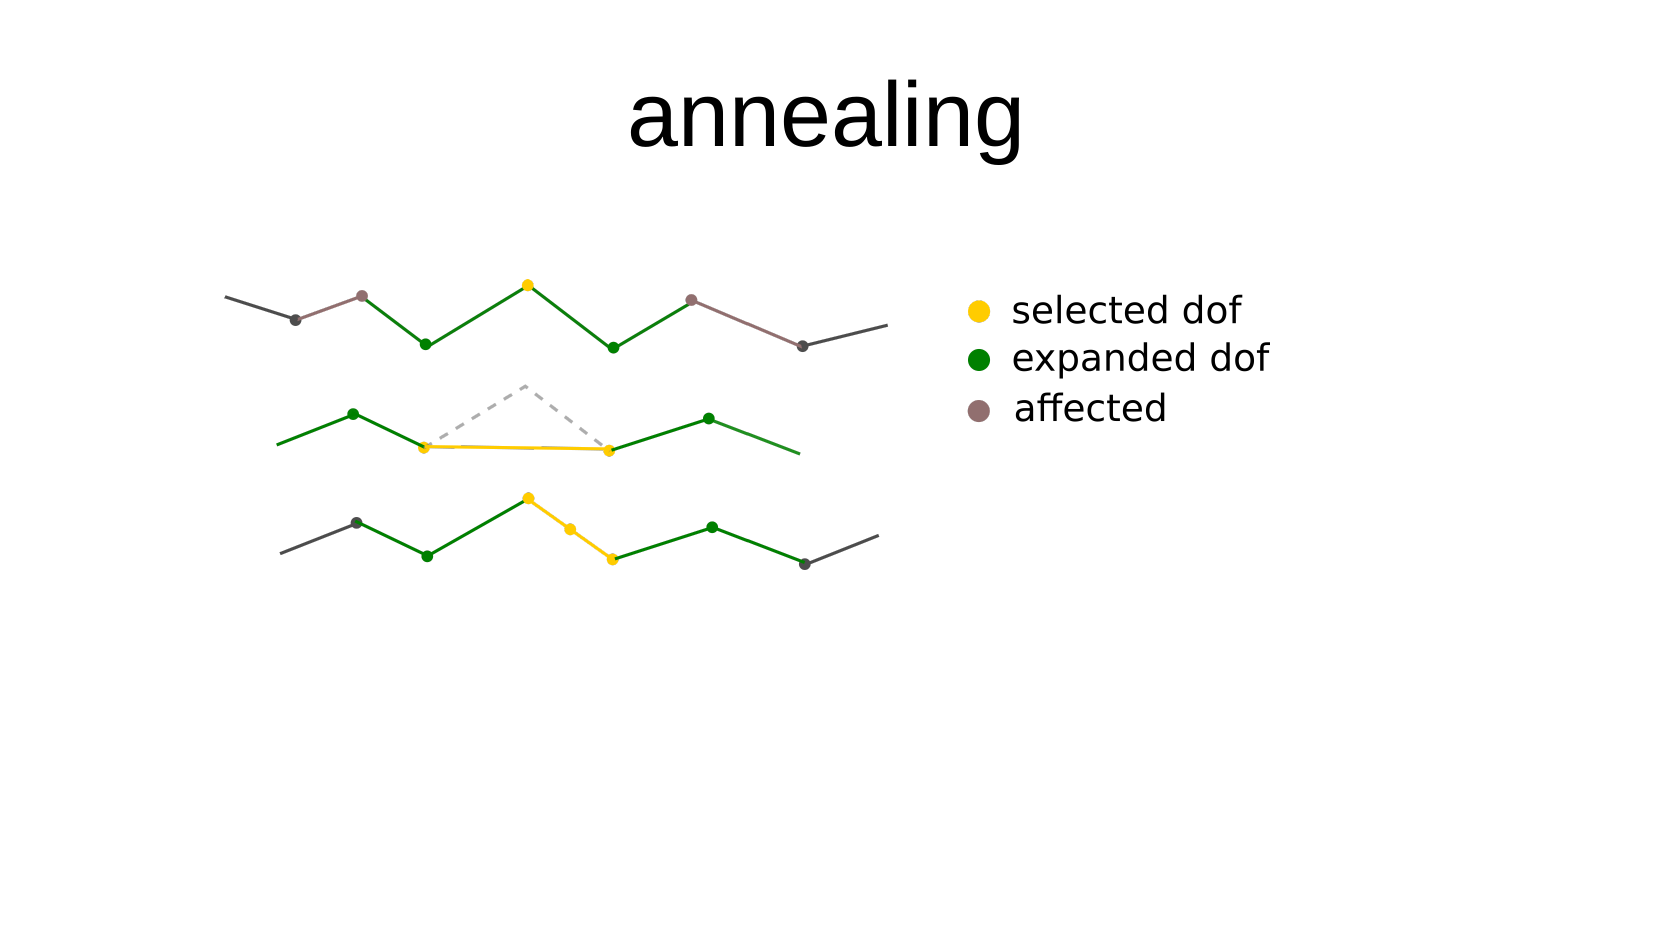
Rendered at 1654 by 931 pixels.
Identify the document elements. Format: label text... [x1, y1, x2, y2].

picture [224, 279, 1270, 570]
title annealing [82, 37, 1571, 193]
